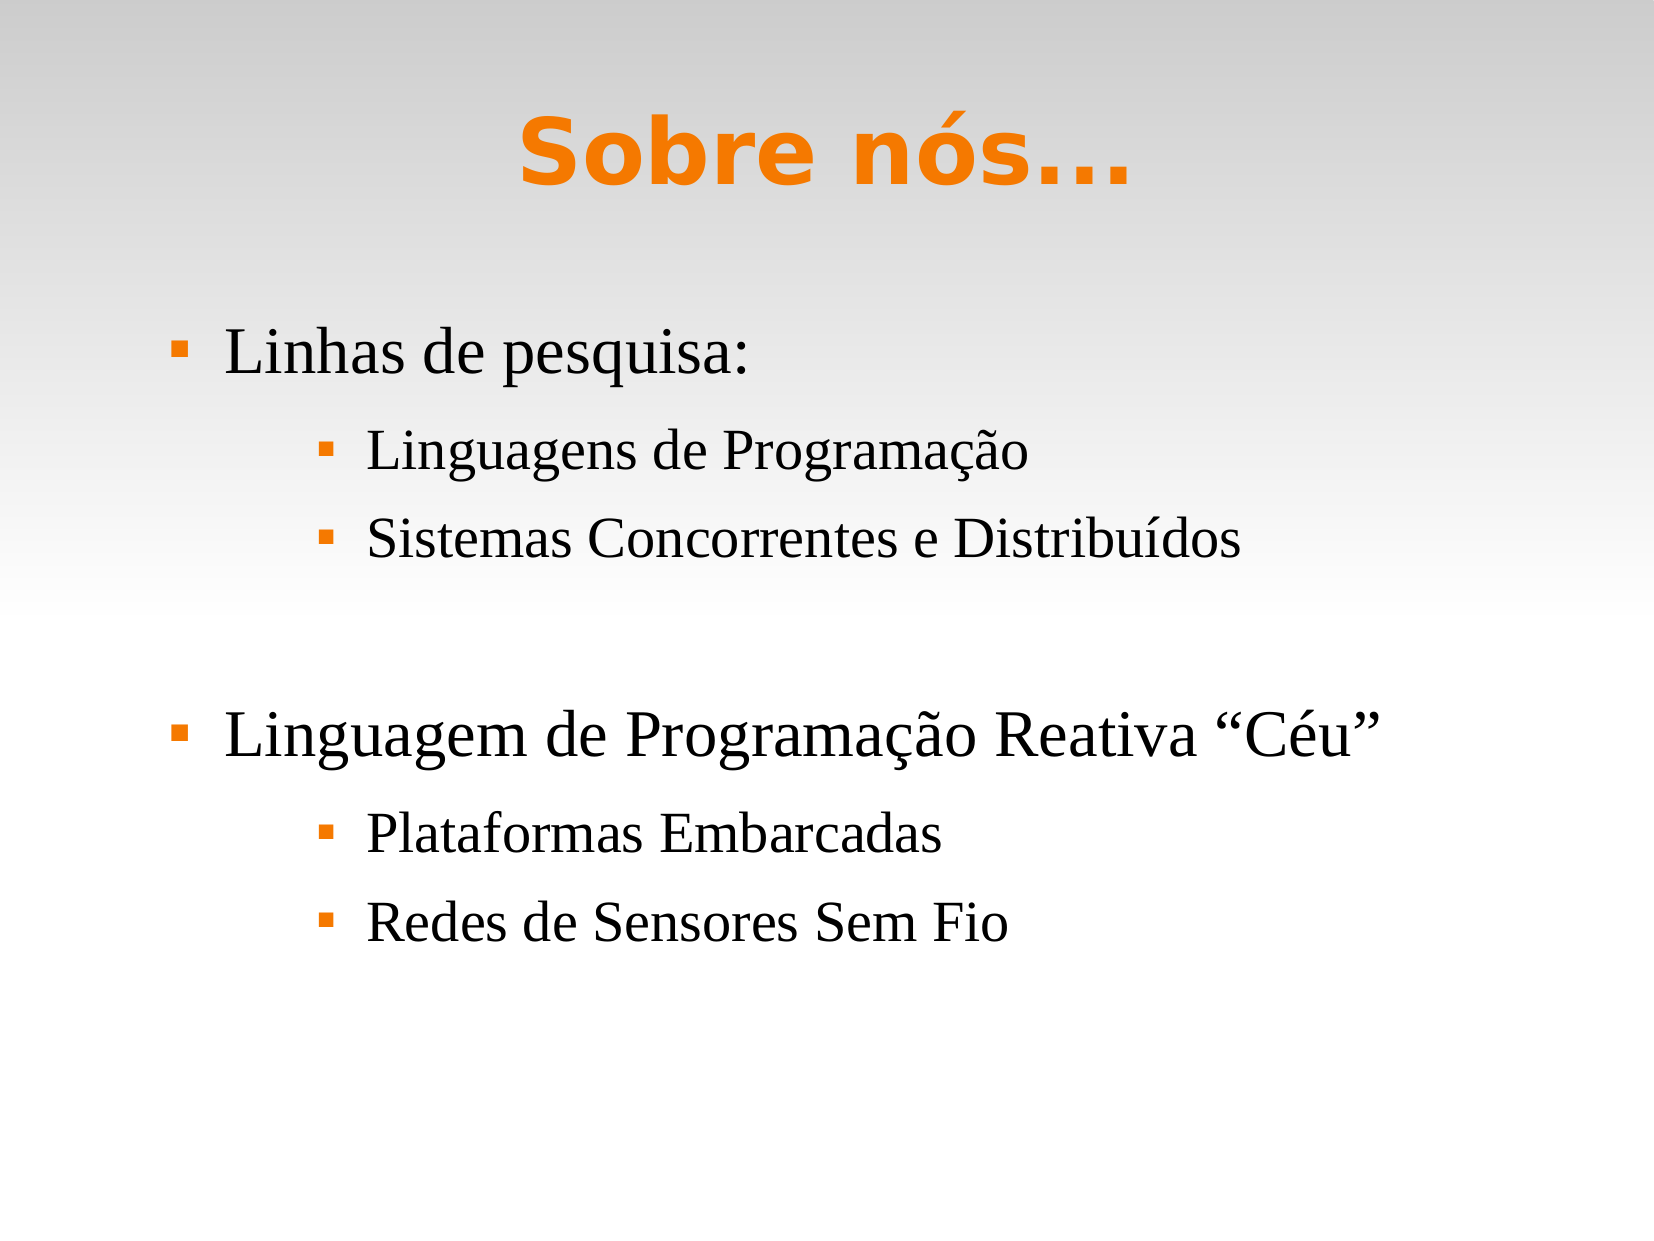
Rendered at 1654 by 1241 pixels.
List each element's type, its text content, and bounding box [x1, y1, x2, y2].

list Linhas de pesquisa: Linguagens de Programação Sistemas Concorrentes e Distribuídos Linguagem de Programação Reativa “Céu” Plataformas Embarcadas Redes de Sensores Sem Fio [82, 313, 1538, 1133]
title Sobre nós... [82, 49, 1571, 257]
